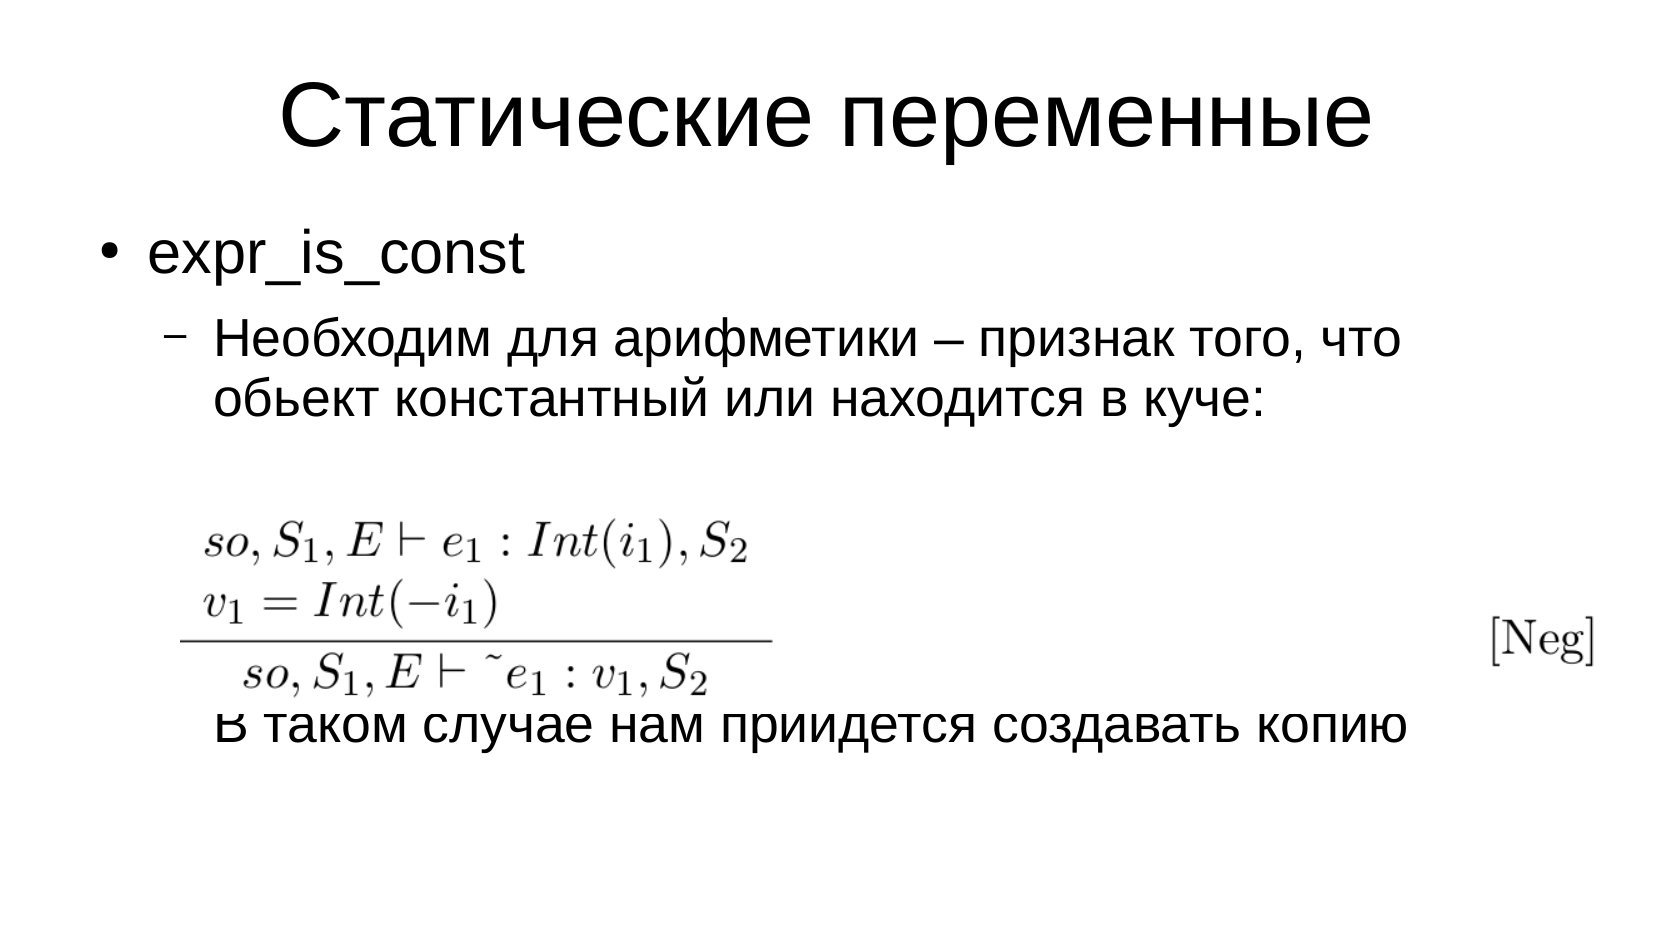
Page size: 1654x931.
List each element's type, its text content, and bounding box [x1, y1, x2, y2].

list expr_is_const Необходим для арифметики – признак того, что обьект константный или находится в куче: В таком случае нам прийдется создавать копию [82, 217, 1571, 758]
picture [180, 517, 1606, 714]
title Статические переменные [82, 37, 1571, 193]
